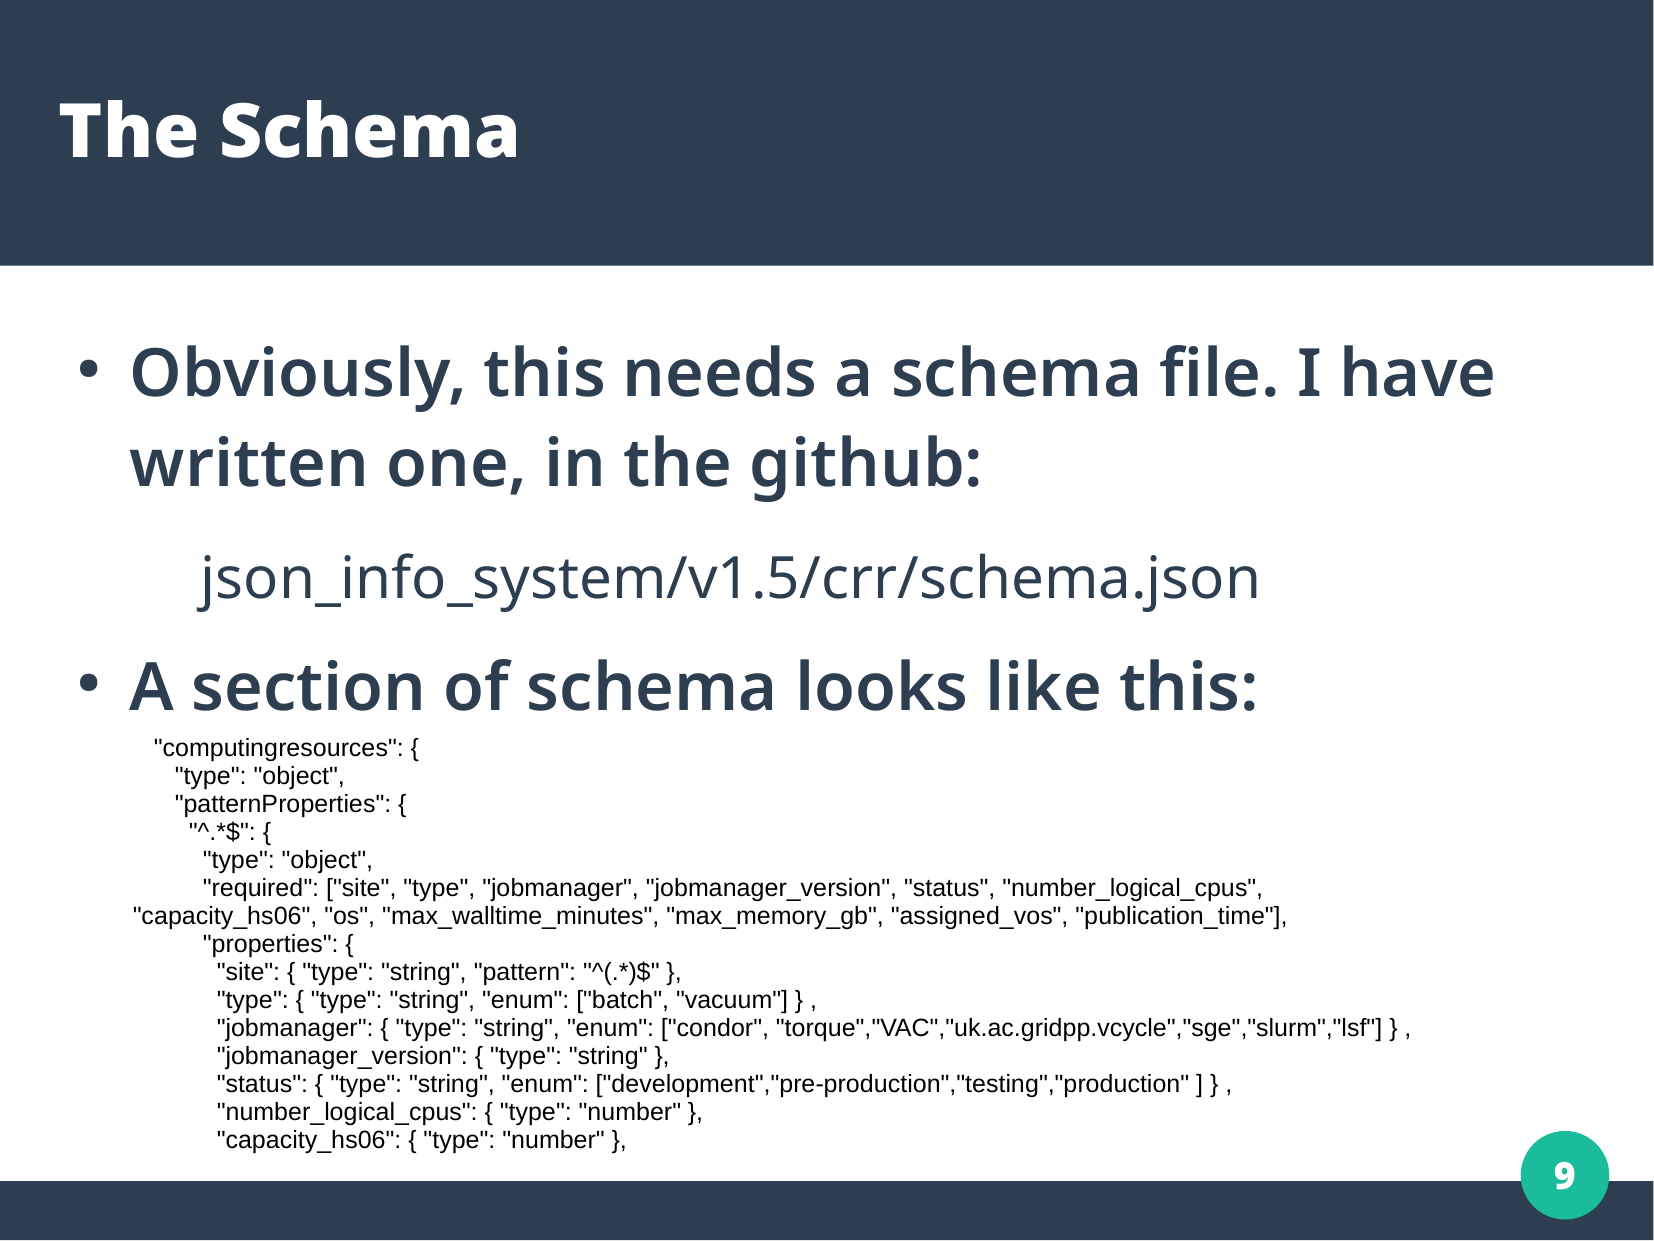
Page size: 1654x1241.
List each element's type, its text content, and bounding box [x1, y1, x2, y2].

text_box "computingresources": { "type": "object", "patternProperties": { "^.*$": { "type": "object", "required": ["site", "type", "jobmanager", "jobmanager_version", "status", "number_logical_cpus", "capacity_hs06", "os", "max_walltime_minutes", "max_memory_gb", "assigned_vos", "publication_time"], "properties": { "site": { "type": "string", "pattern": "^(.*)$" }, "type": { "type": "string", "enum": ["batch", "vacuum"] } , "jobmanager": { "type": "string", "enum": ["condor", "torque","VAC","uk.ac.gridpp.vcycle","sge","slurm","lsf"] } , "jobmanager_version": { "type": "string" }, "status": { "type": "string", "enum": ["development","pre-production","testing","production" ] } , "number_logical_cpus": { "type": "number" }, "capacity_hs06": { "type": "number" }, [118, 726, 1465, 1193]
title The Schema [59, 49, 1595, 207]
list Obviously, this needs a schema file. I have written one, in the github: json_info_system/v1.5/crr/schema.json A section of schema looks like this: [59, 324, 1595, 1152]
